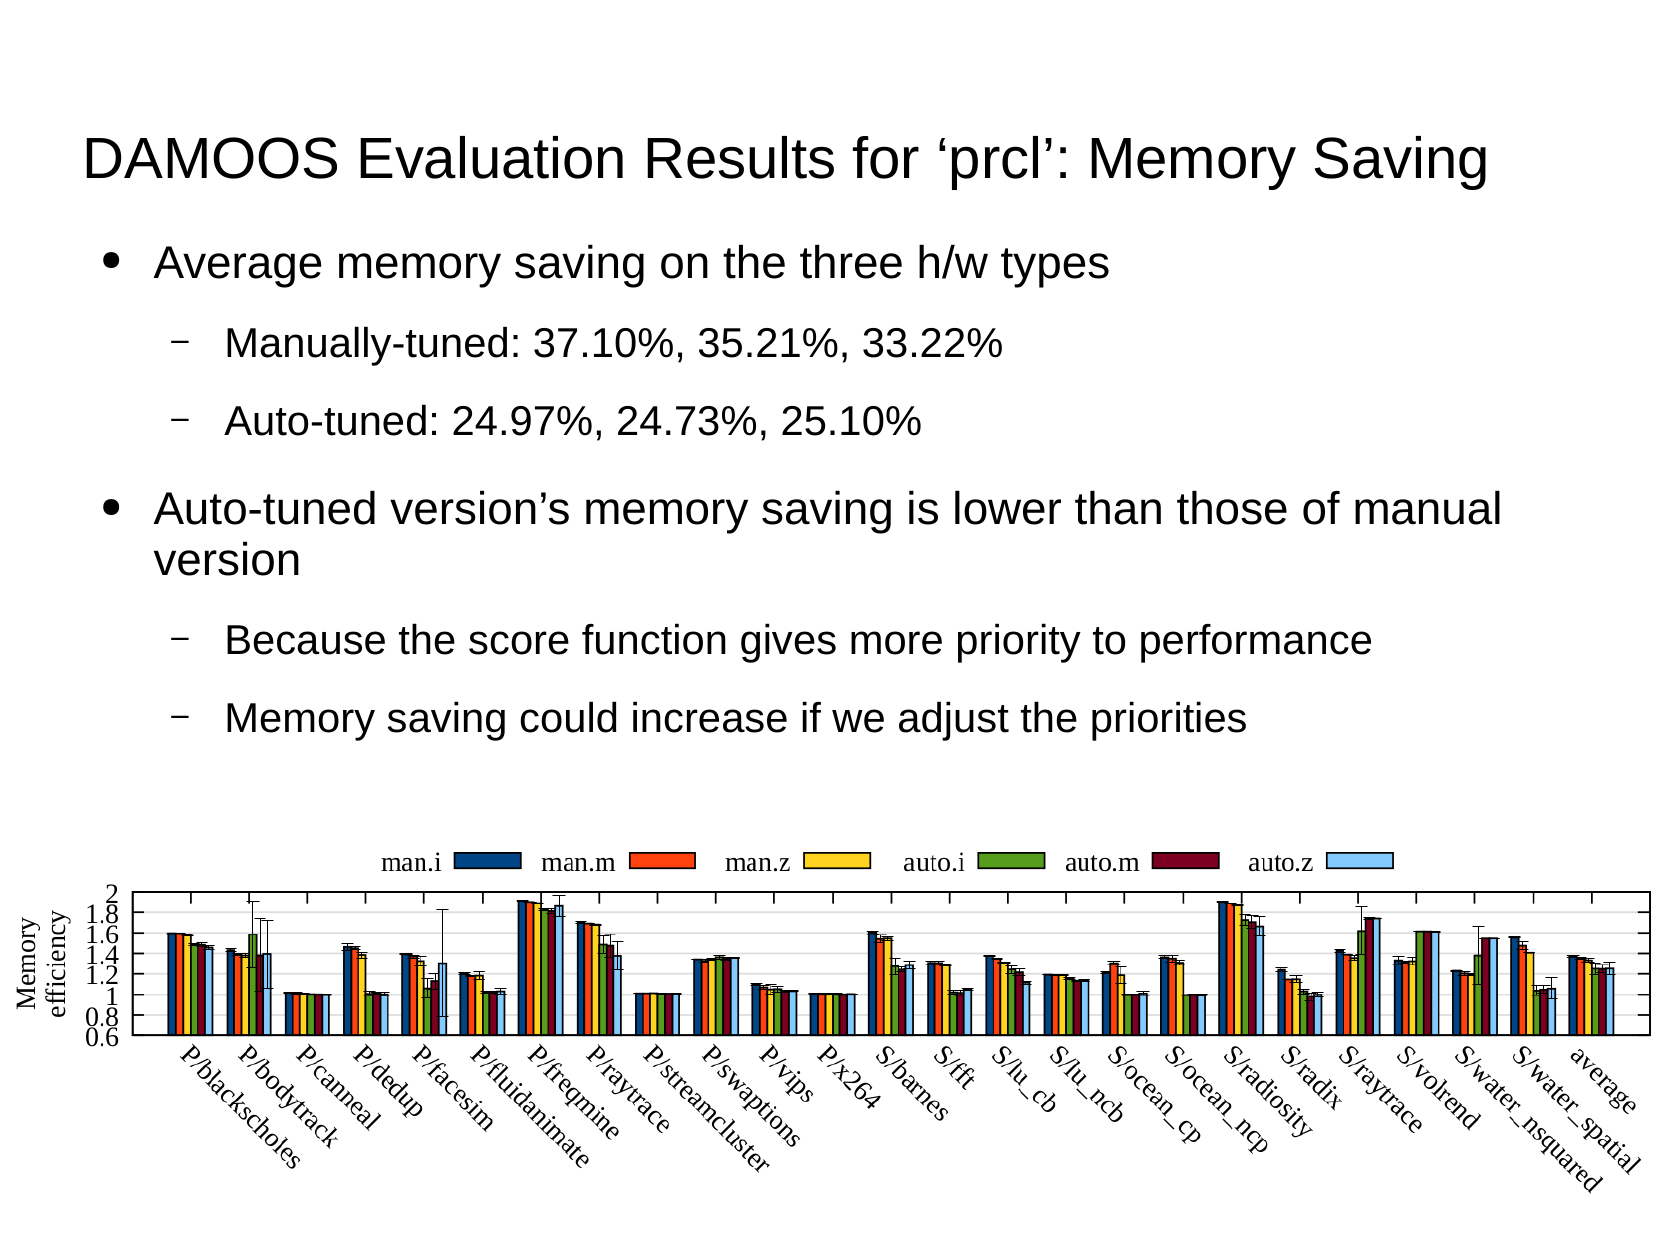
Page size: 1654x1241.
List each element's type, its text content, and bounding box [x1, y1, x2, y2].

list Average memory saving on the three h/w types Manually-tuned: 37.10%, 35.21%, 33.22% Auto-tuned: 24.97%, 24.73%, 25.10% Auto-tuned version’s memory saving is lower than those of manual version Because the score function gives more priority to performance Memory saving could increase if we adjust the priorities [82, 236, 1571, 845]
title DAMOOS Evaluation Results for ‘prcl’: Memory Saving [82, 108, 1571, 210]
picture [0, 845, 1654, 1214]
